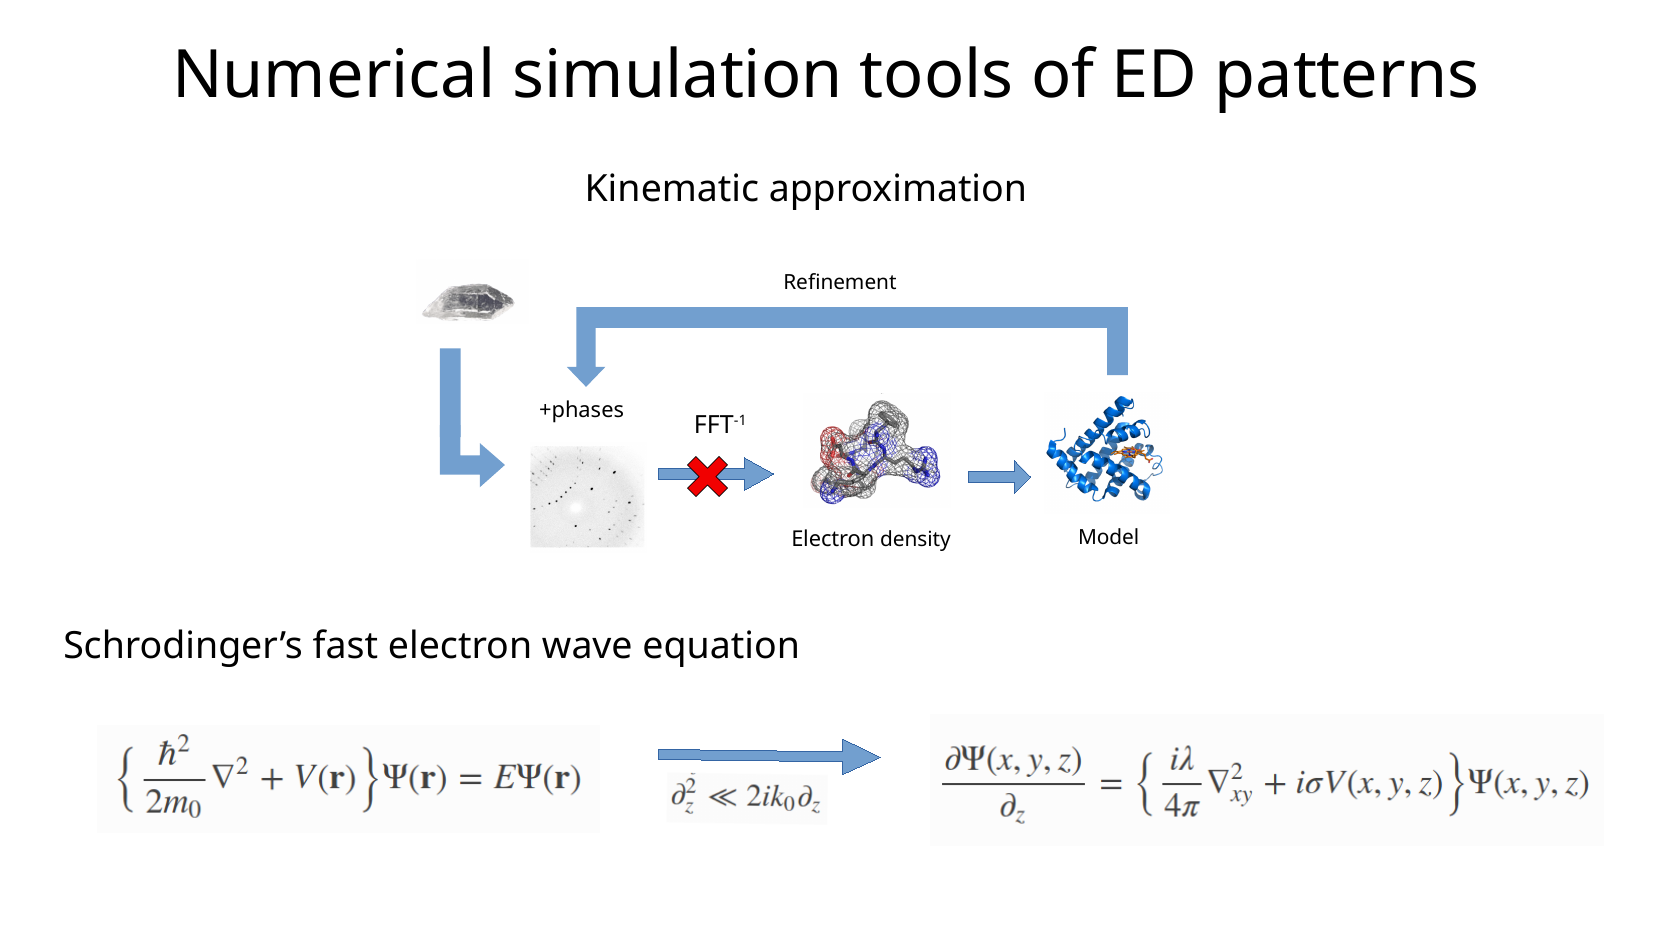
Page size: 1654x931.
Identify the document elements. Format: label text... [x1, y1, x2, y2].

title Refinement [717, 266, 963, 296]
text_box [658, 739, 881, 775]
picture [687, 456, 728, 497]
picture [666, 772, 828, 825]
picture [416, 259, 529, 324]
title Model [1039, 511, 1179, 562]
picture [530, 442, 647, 553]
title +phases [534, 380, 629, 437]
text_box [968, 460, 1031, 494]
picture [1044, 392, 1170, 511]
text_box [658, 468, 687, 480]
title FFT-1 [673, 395, 768, 452]
text_box [439, 348, 505, 488]
text_box [566, 307, 1128, 387]
picture [930, 714, 1604, 846]
title Electron density [776, 511, 966, 564]
title Numerical simulation tools of ED patterns [0, 4, 1654, 139]
text_box [728, 457, 774, 491]
picture [97, 725, 600, 833]
picture [803, 393, 951, 508]
title Kinematic approximation [448, 144, 1164, 231]
title Schrodinger’s fast electron wave equation [50, 605, 824, 683]
